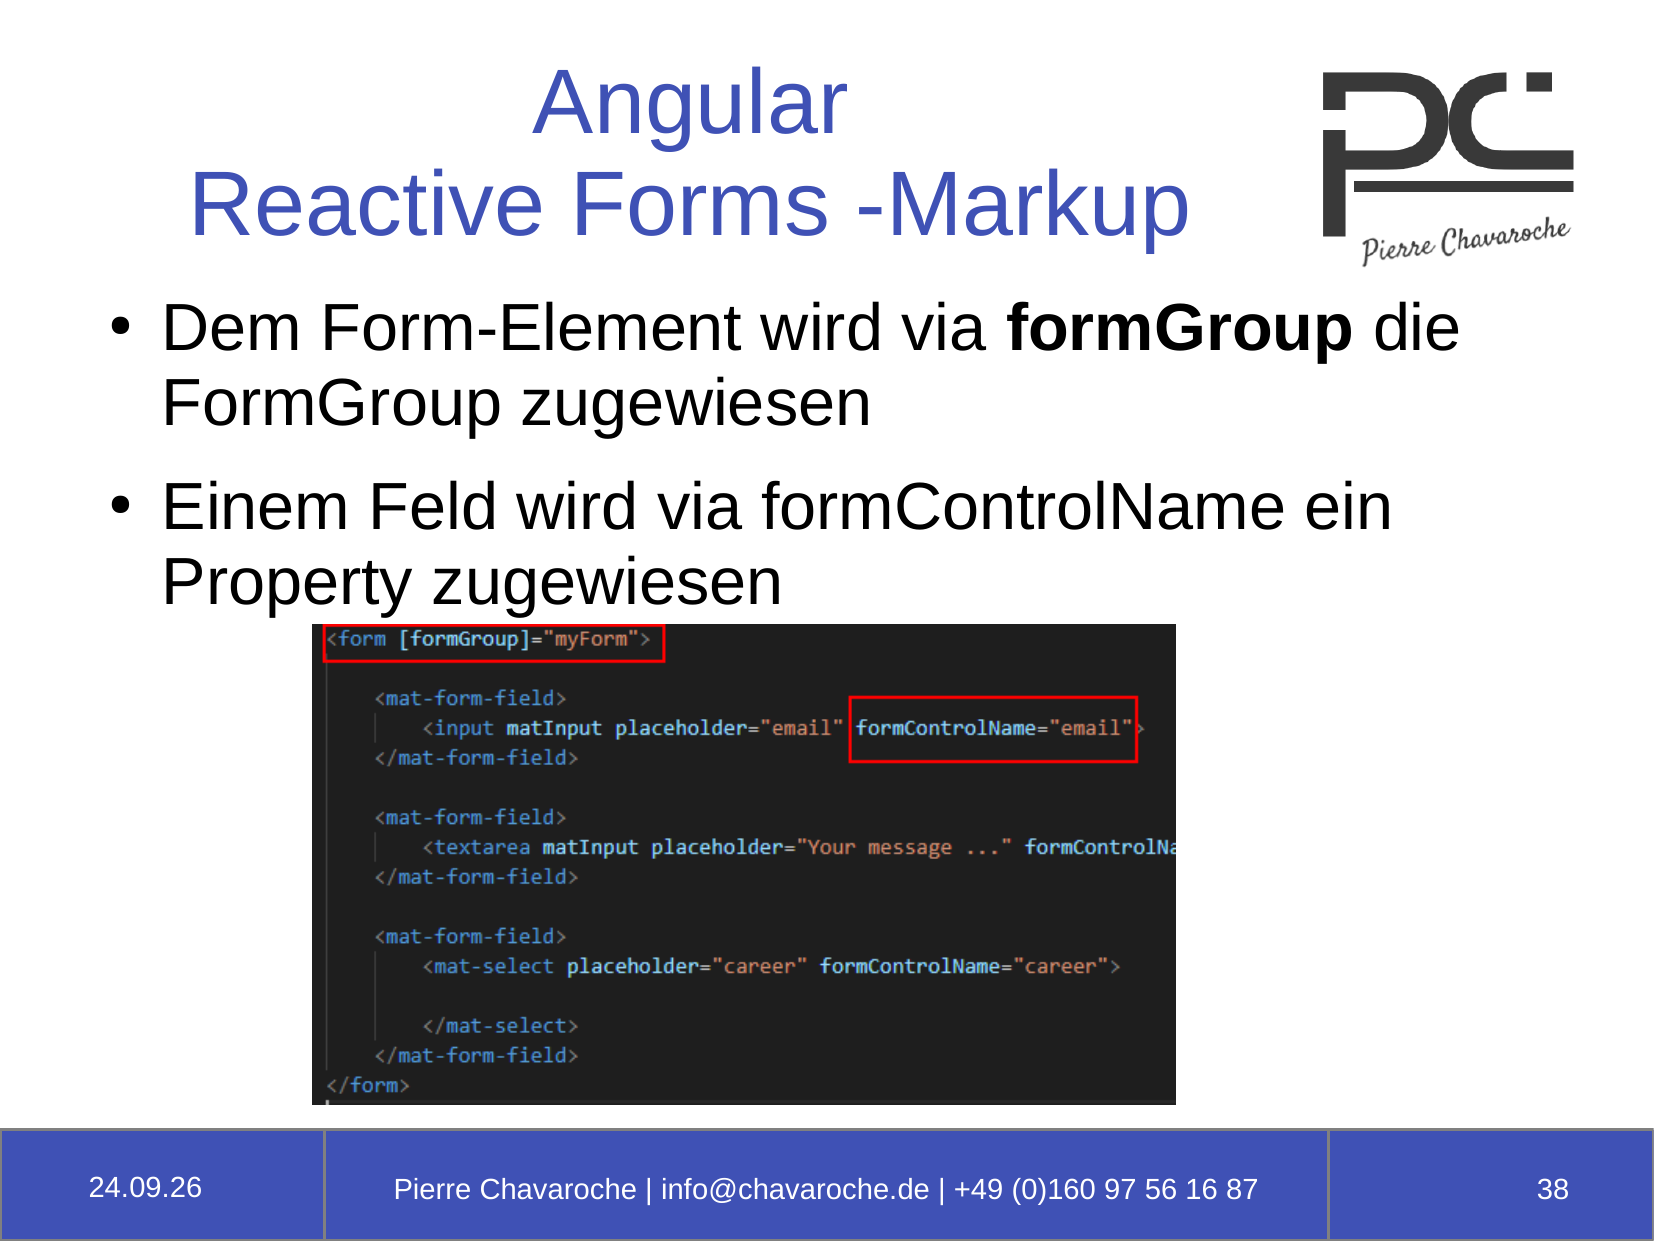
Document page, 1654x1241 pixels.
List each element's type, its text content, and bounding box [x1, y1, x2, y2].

picture [312, 624, 1176, 1105]
picture [1307, 29, 1589, 311]
title Angular Reactive Forms -Markup [82, 49, 1300, 257]
list Dem Form-Element wird via formGroup die FormGroup zugewiesen Einem Feld wird via formControlName ein Property zugewiesen [90, 290, 1563, 1109]
